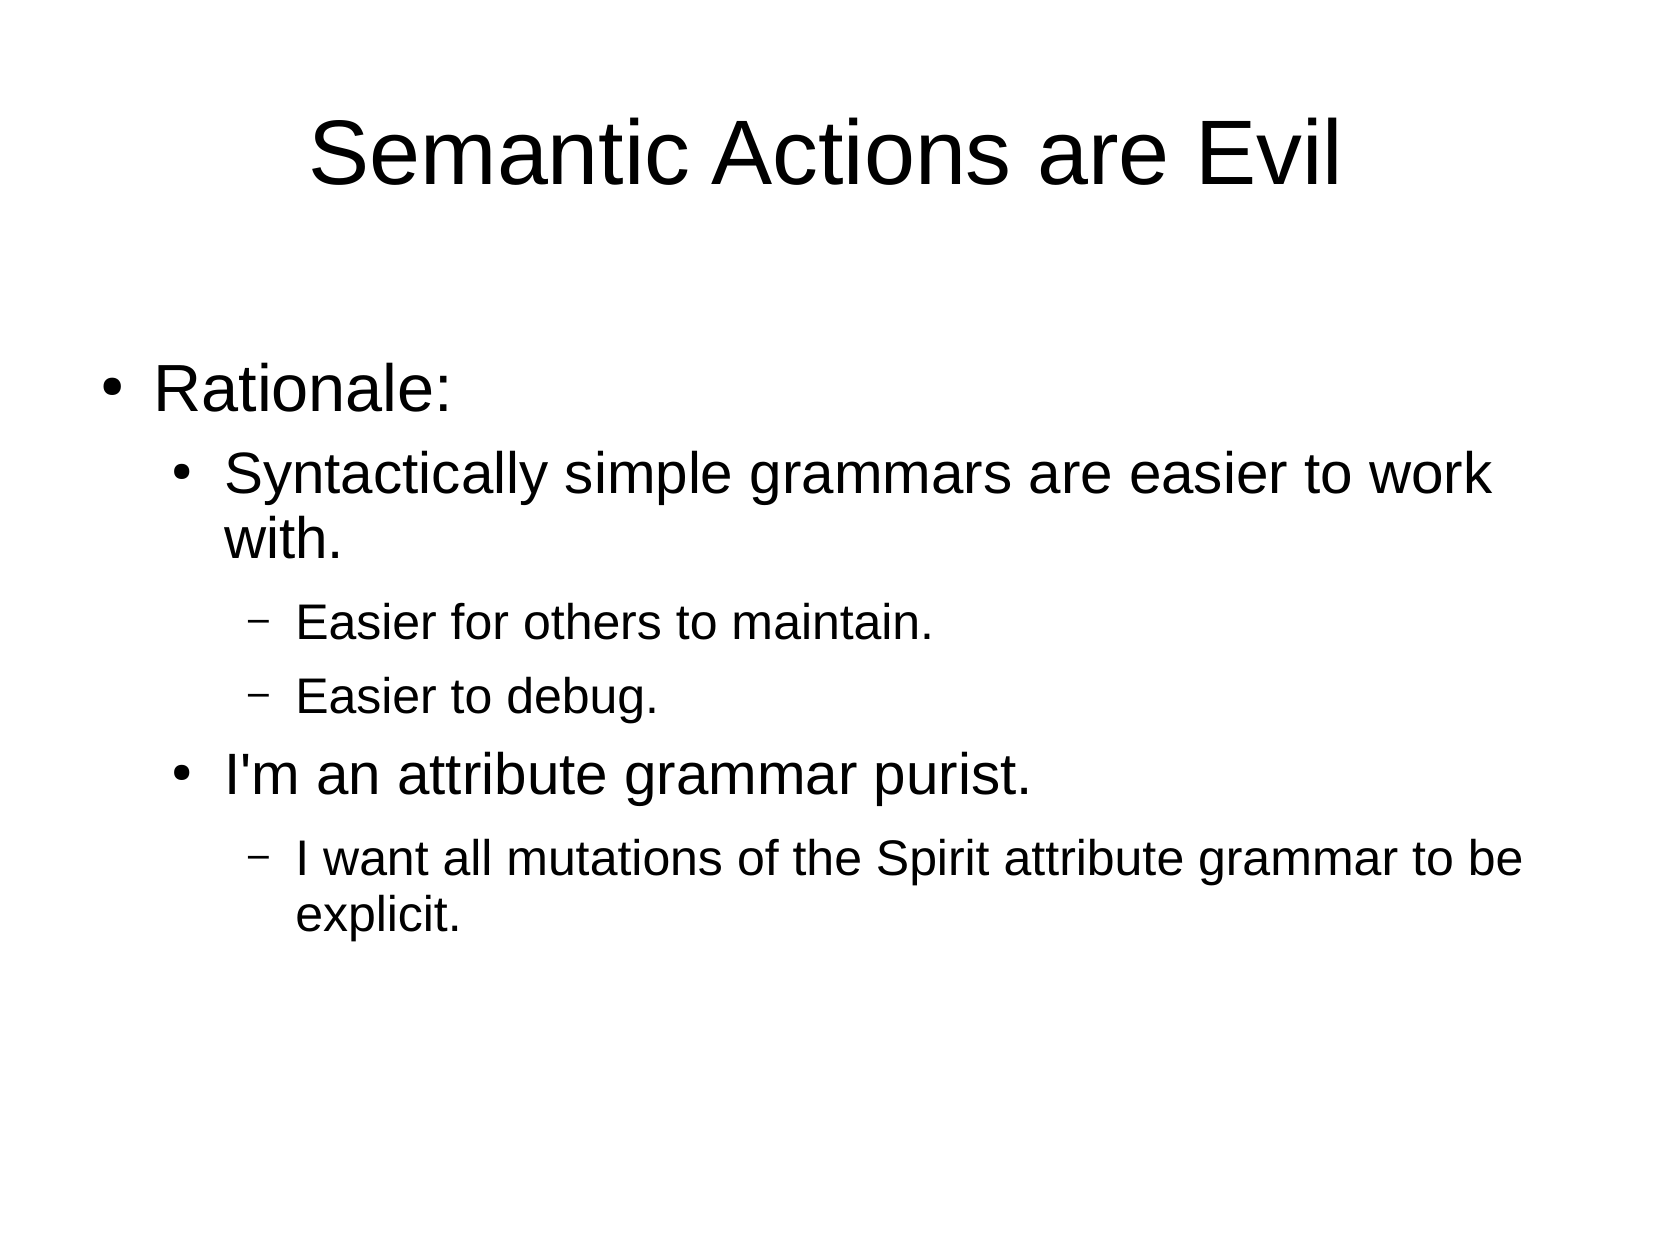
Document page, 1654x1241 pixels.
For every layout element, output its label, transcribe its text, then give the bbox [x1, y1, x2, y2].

title Semantic Actions are Evil [82, 49, 1571, 257]
list Rationale: Syntactically simple grammars are easier to work with. Easier for others to maintain. Easier to debug. I'm an attribute grammar purist. I want all mutations of the Spirit attribute grammar to be explicit. [82, 351, 1571, 1086]
